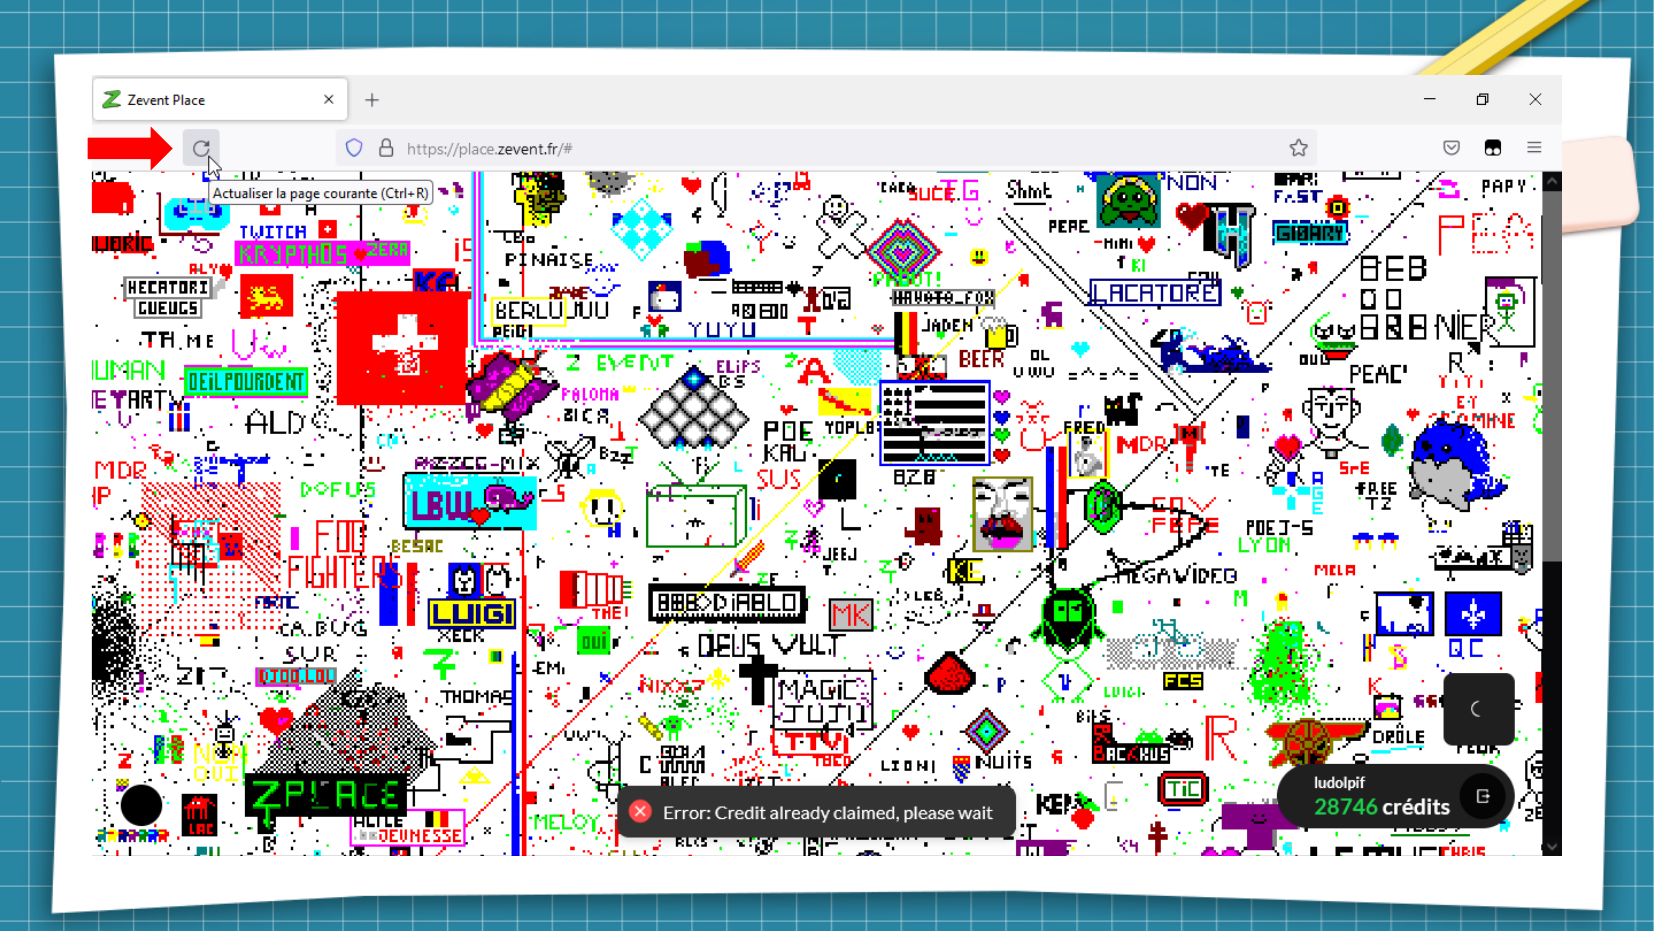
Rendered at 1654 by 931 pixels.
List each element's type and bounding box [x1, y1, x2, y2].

text_box [88, 129, 172, 168]
picture [91, 75, 1562, 856]
